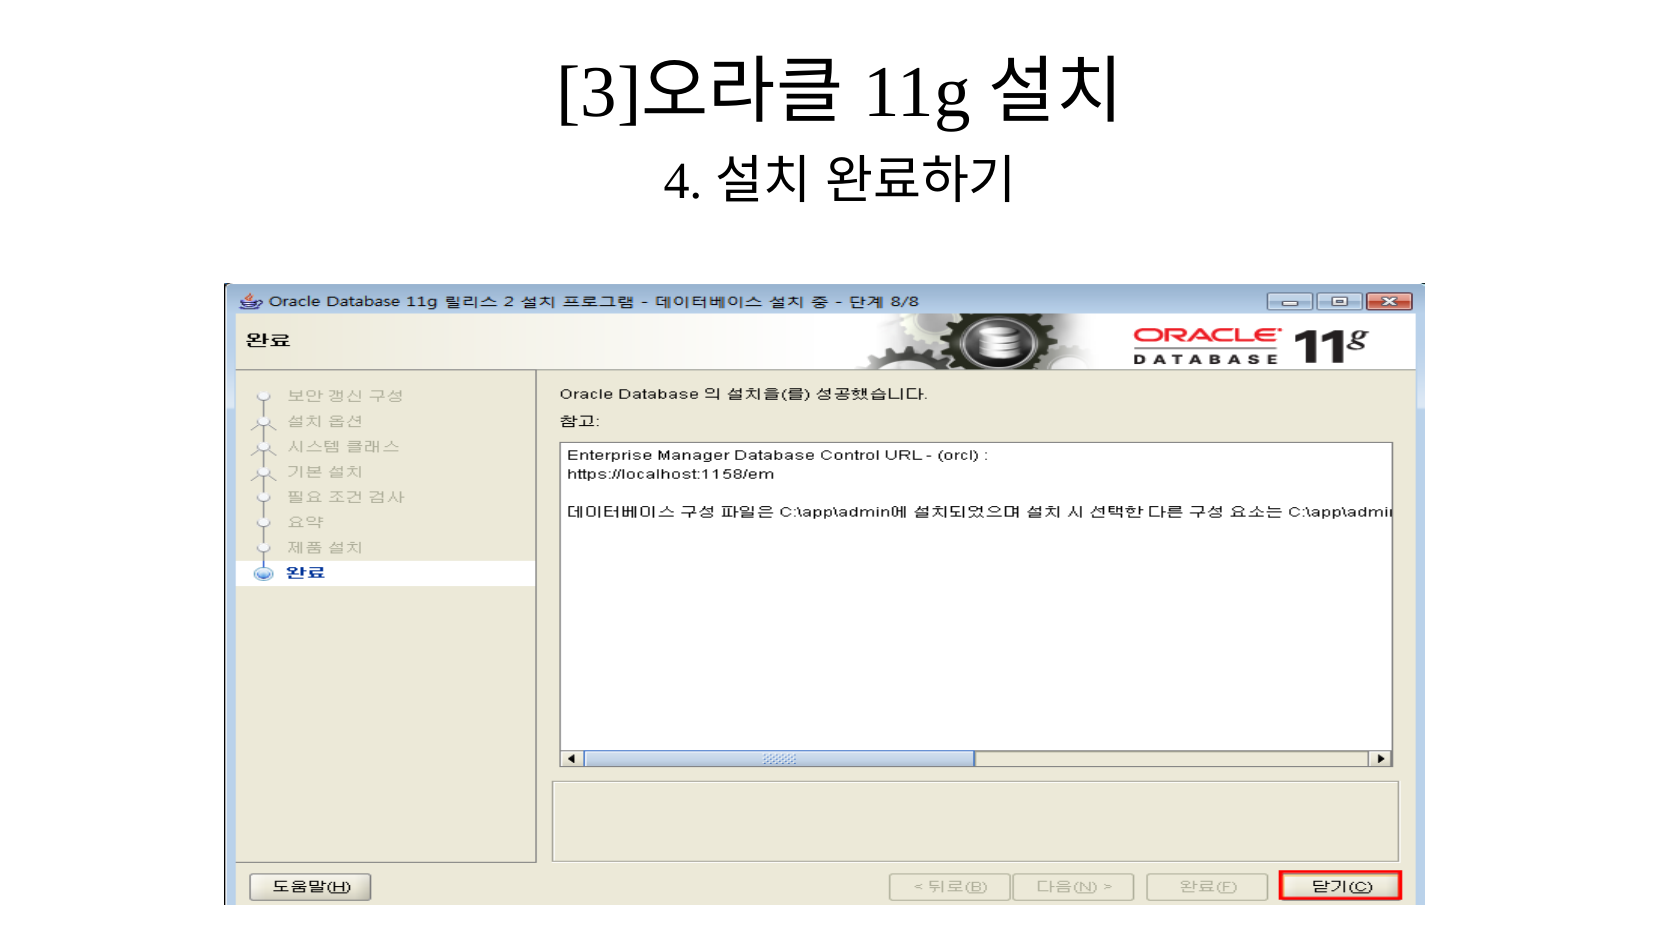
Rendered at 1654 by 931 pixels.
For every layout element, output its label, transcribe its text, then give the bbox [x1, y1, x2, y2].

title [3]오라클 11g 설치 4. 설치 완료하기 [96, 45, 1585, 201]
picture [224, 283, 1425, 905]
subtitle 5) 설치완료 하기 [0, 0, 1216, 150]
